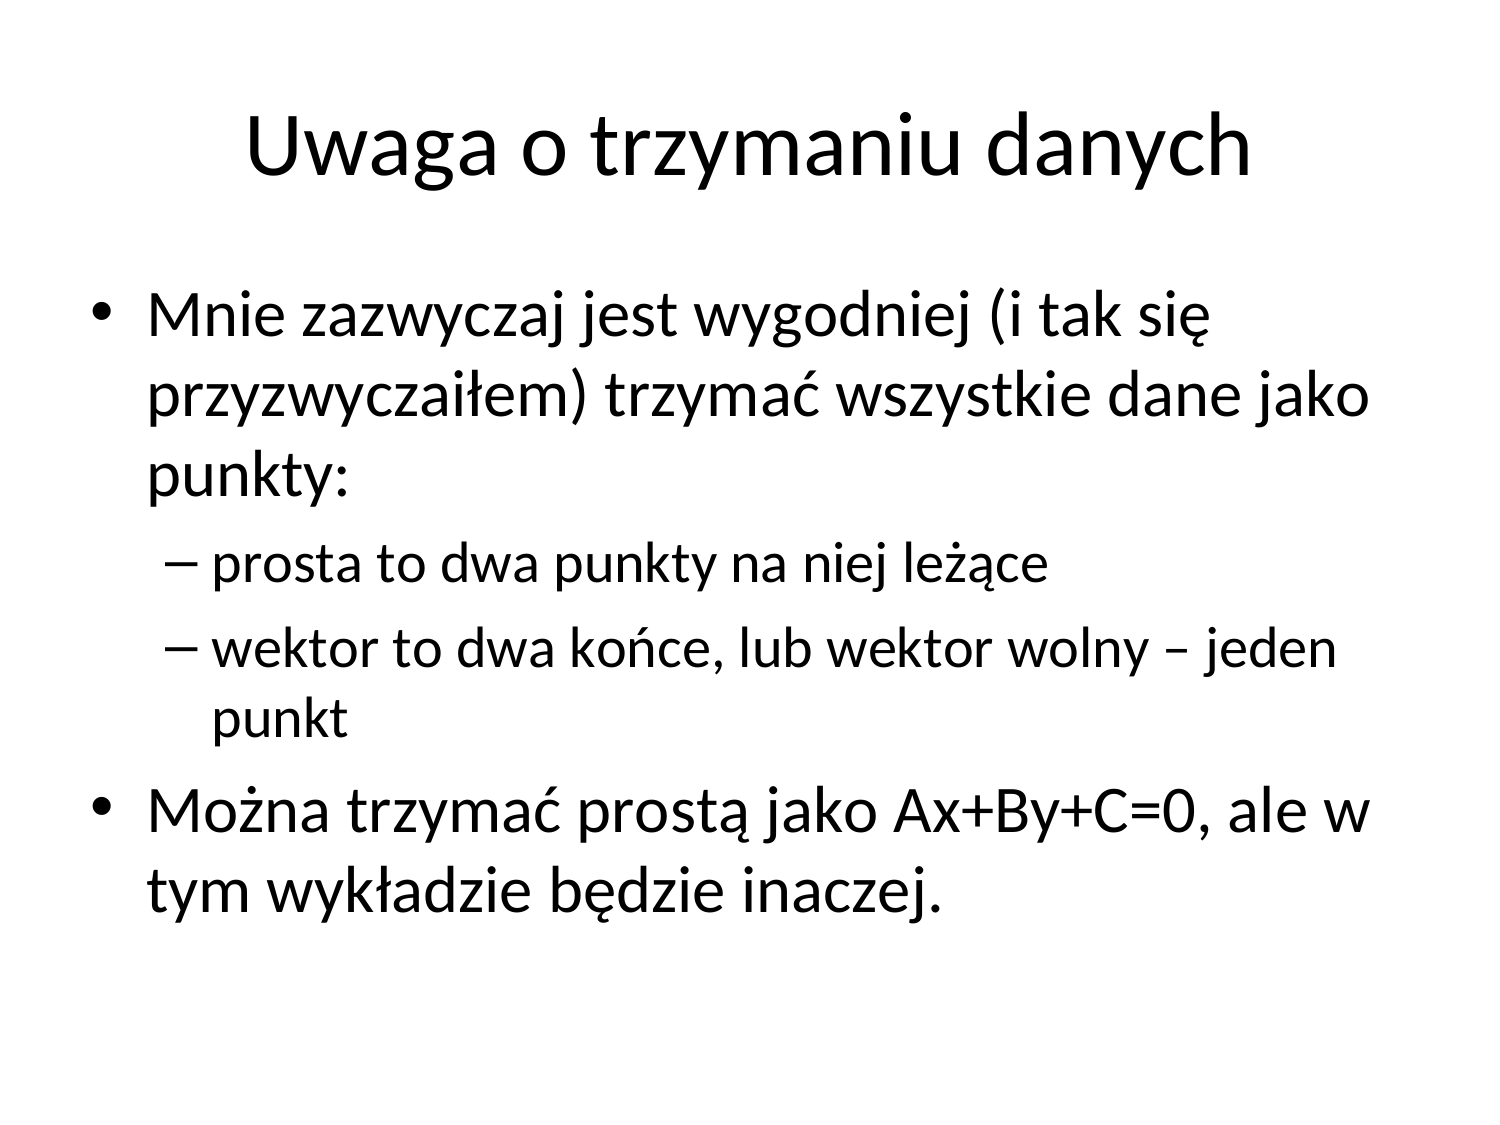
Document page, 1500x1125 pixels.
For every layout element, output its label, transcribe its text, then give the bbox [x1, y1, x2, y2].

title Uwaga o trzymaniu danych [75, 45, 1426, 233]
list Mnie zazwyczaj jest wygodniej (i tak się przyzwyczaiłem) trzymać wszystkie dane jako punkty: prosta to dwa punkty na niej leżące wektor to dwa końce, lub wektor wolny – jeden punkt Można trzymać prostą jako Ax+By+C=0, ale w tym wykładzie będzie inaczej. [75, 262, 1426, 1005]
